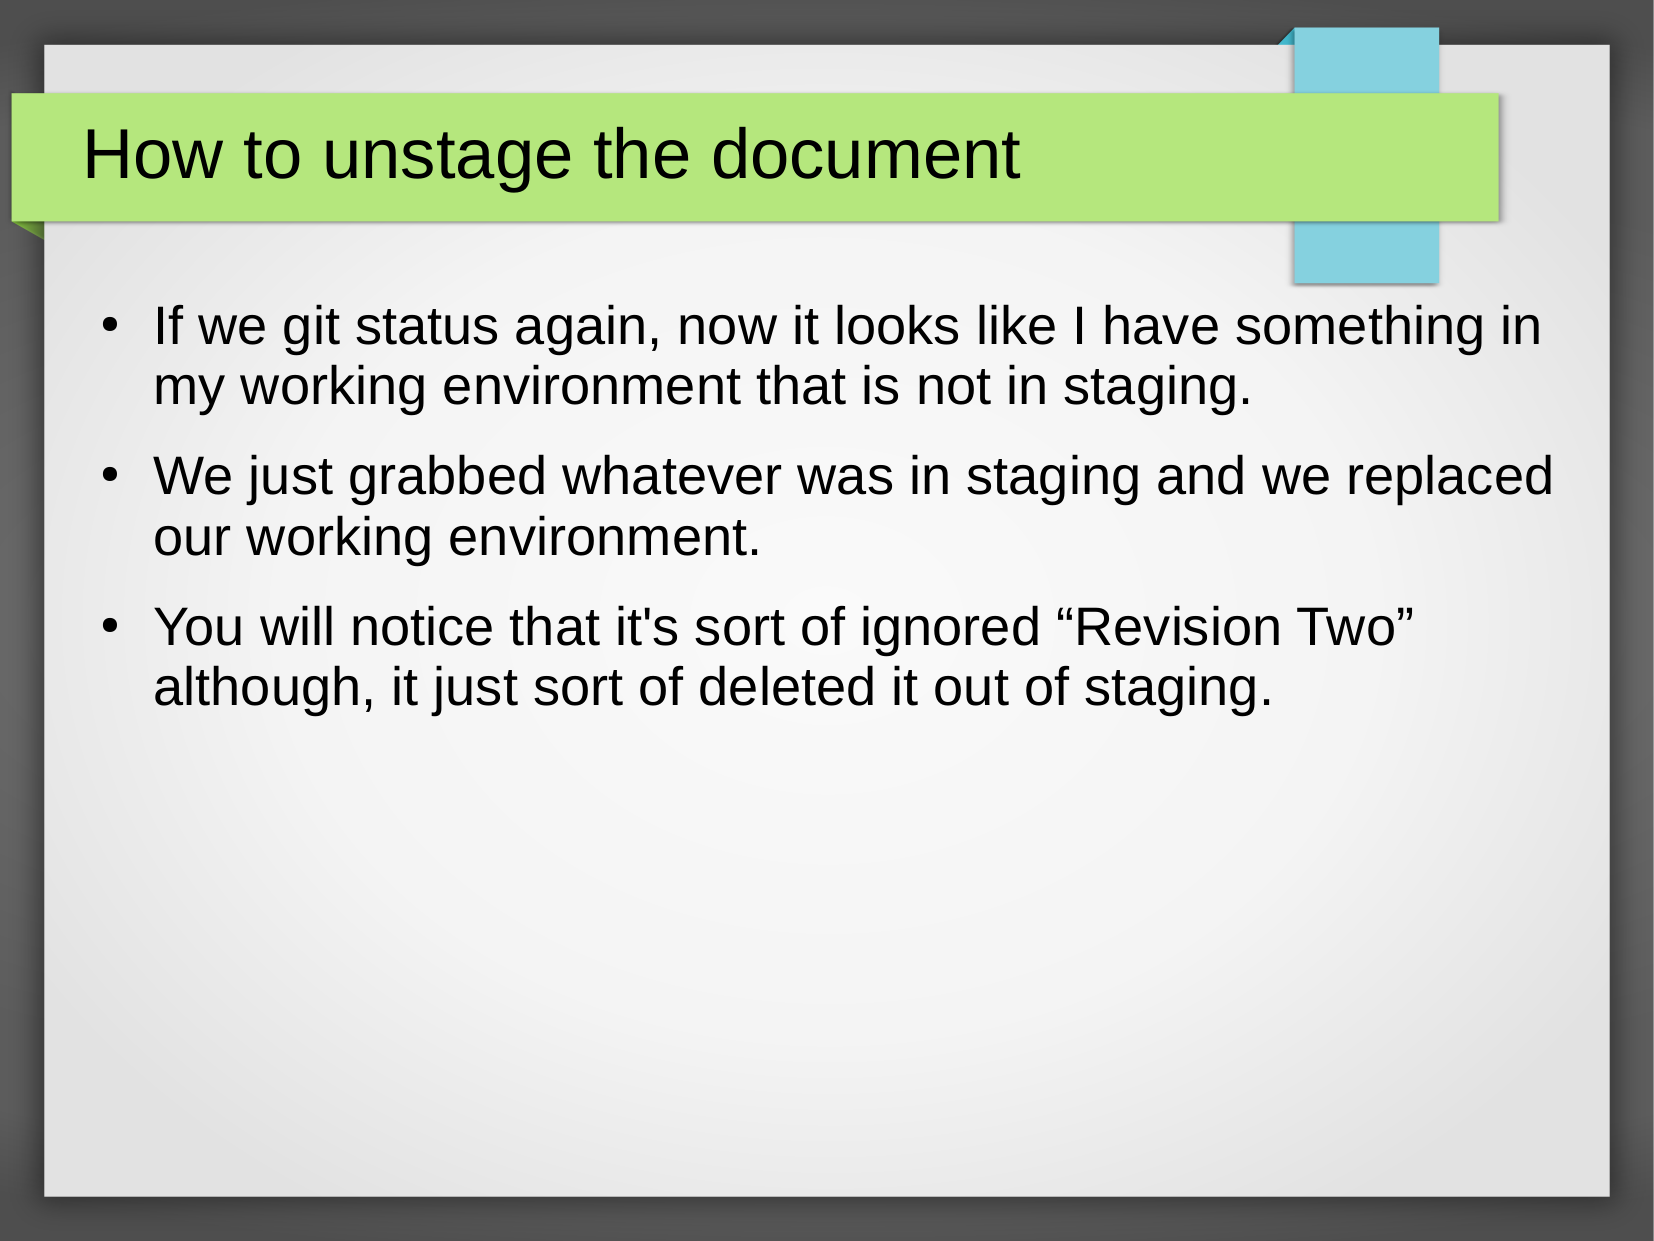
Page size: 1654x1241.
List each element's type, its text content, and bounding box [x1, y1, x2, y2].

list If we git status again, now it looks like I have something in my working environment that is not in staging. We just grabbed whatever was in staging and we replaced our working environment. You will notice that it's sort of ignored “Revision Two” although, it just sort of deleted it out of staging. [82, 295, 1571, 1015]
title How to unstage the document [82, 94, 1264, 213]
picture [0, 0, 1654, 1241]
